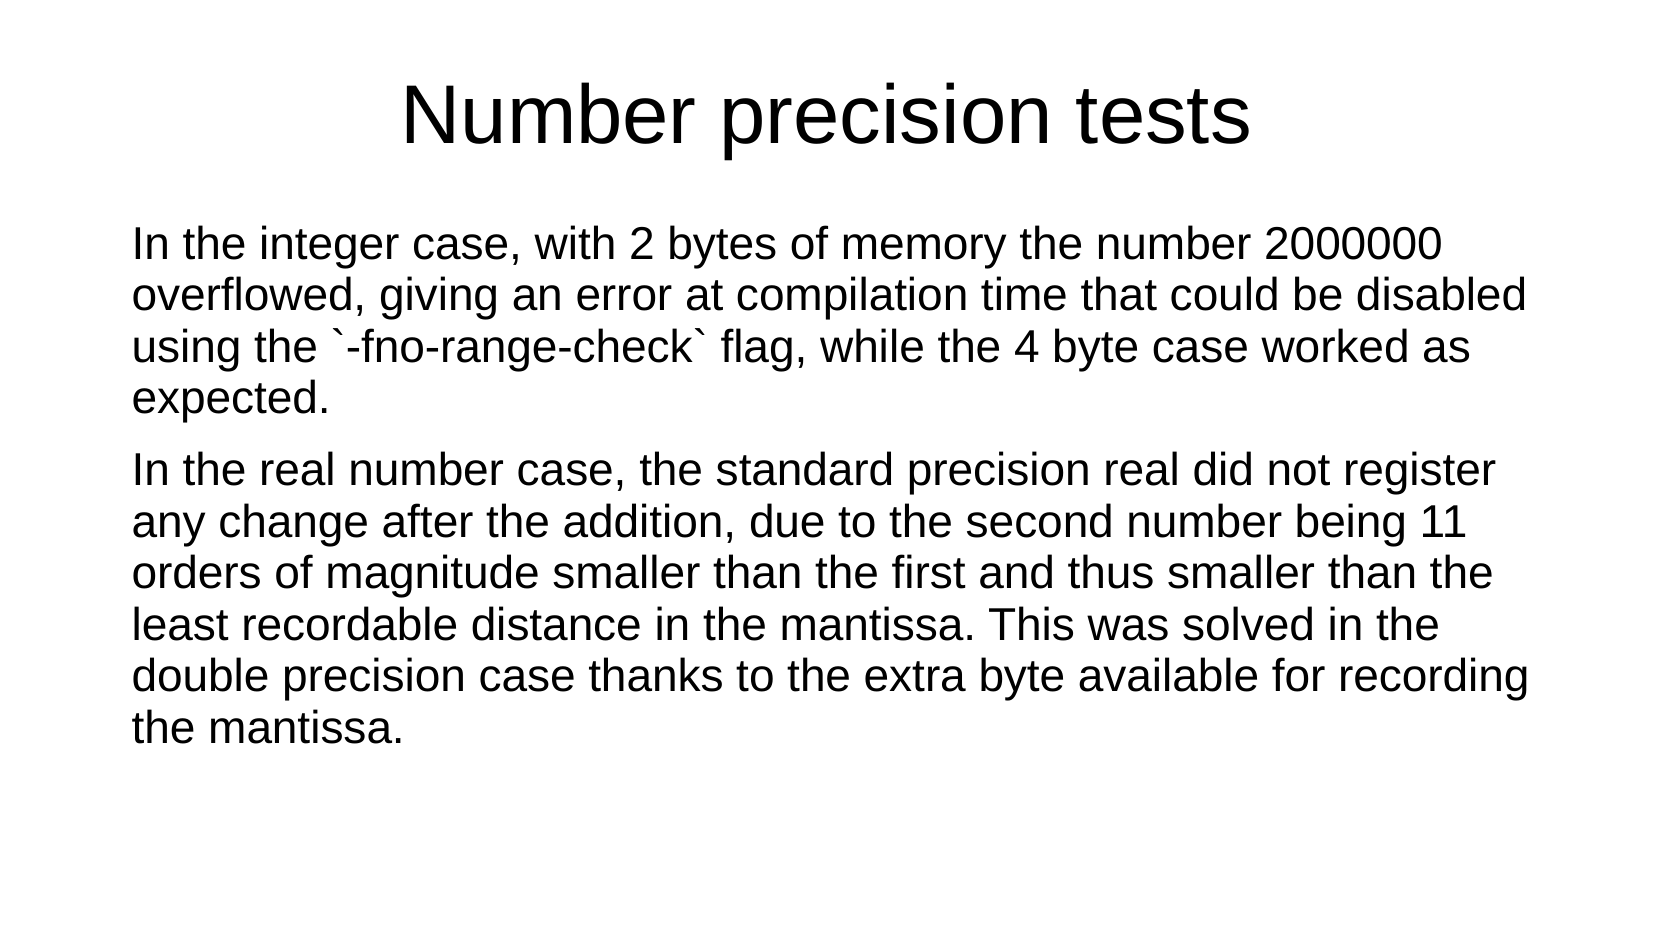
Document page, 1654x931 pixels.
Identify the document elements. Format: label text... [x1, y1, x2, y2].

list In the integer case, with 2 bytes of memory the number 2000000 overflowed, giving an error at compilation time that could be disabled using the `-fno-range-check` flag, while the 4 byte case worked as expected. In the real number case, the standard precision real did not register any change after the addition, due to the second number being 11 orders of magnitude smaller than the first and thus smaller than the least recordable distance in the mantissa. This was solved in the double precision case thanks to the extra byte available for recording the mantissa. [82, 217, 1571, 758]
title Number precision tests [82, 37, 1571, 193]
